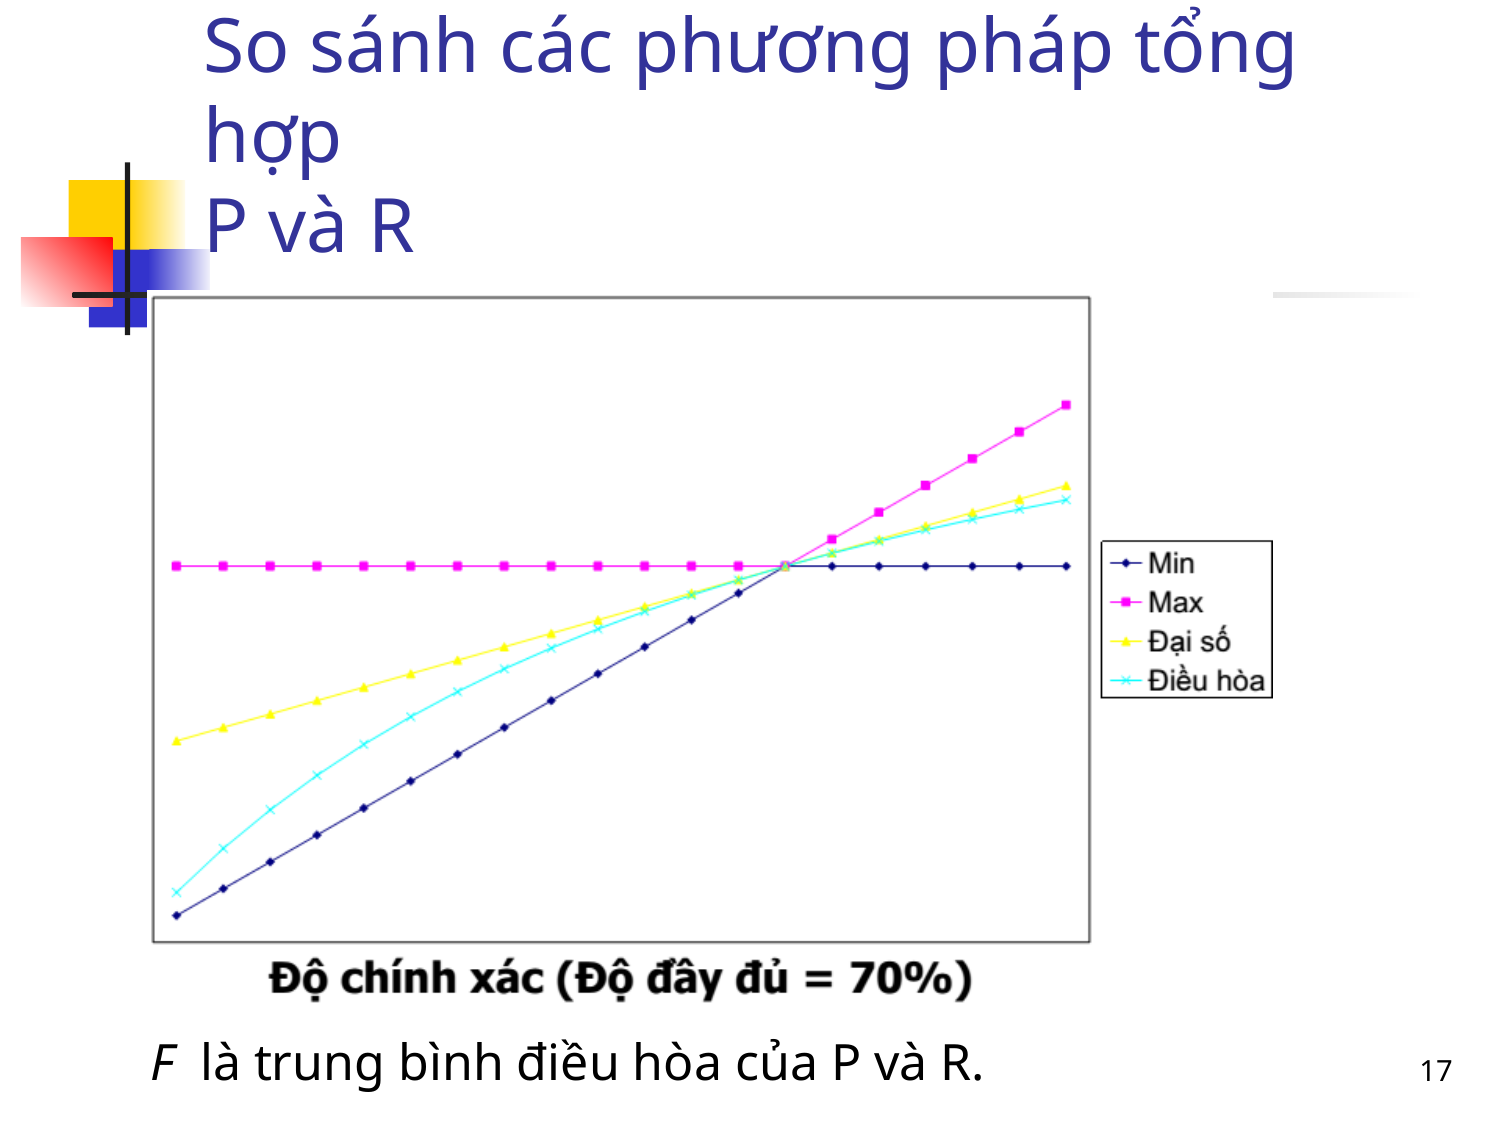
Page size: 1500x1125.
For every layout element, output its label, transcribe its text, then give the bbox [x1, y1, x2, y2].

slide_number <number> [1155, 1024, 1468, 1100]
picture [147, 290, 1273, 1015]
title So sánh các phương pháp tổng hợp P và R [188, 35, 1468, 275]
text_box F là trung bình điều hòa của P và R. [135, 1023, 1424, 1098]
